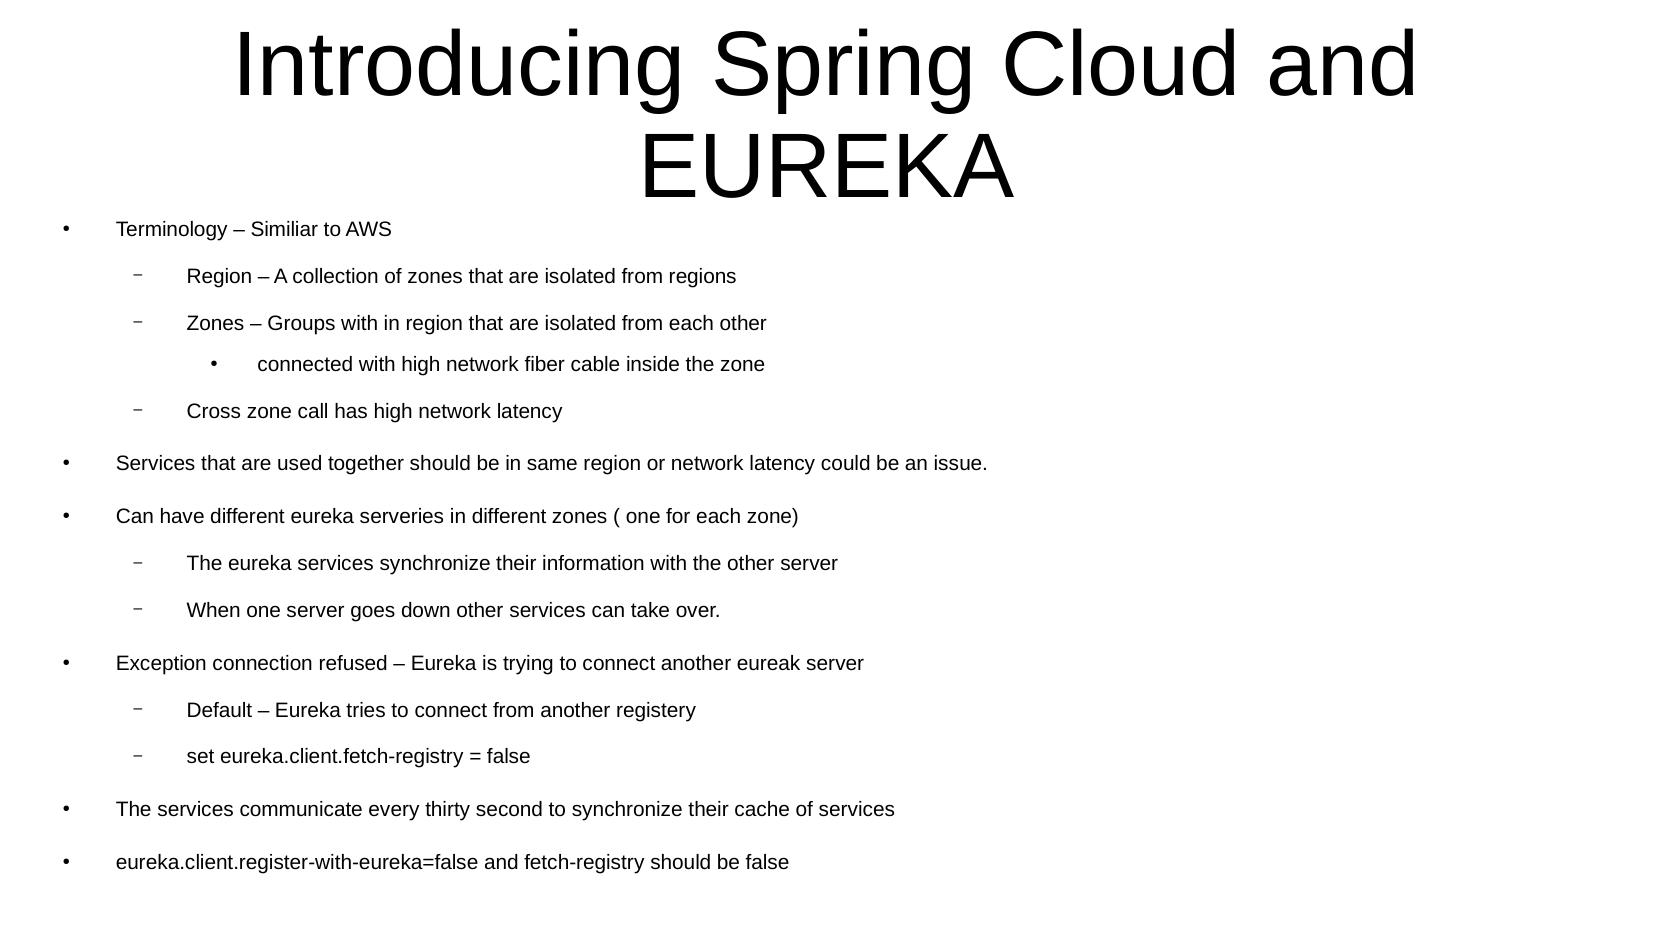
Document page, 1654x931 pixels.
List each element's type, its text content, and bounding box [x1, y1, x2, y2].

list Terminology – Similiar to AWS Region – A collection of zones that are isolated from regions Zones – Groups with in region that are isolated from each other connected with high network fiber cable inside the zone Cross zone call has high network latency Services that are used together should be in same region or network latency could be an issue. Can have different eureka serveries in different zones ( one for each zone) The eureka services synchronize their information with the other server When one server goes down other services can take over. Exception connection refused – Eureka is trying to connect another eureak server Default – Eureka tries to connect from another registery set eureka.client.fetch-registry = false The services communicate every thirty second to synchronize their cache of services eureka.client.register-with-eureka=false and fetch-registry should be false [45, 217, 1571, 901]
title Introducing Spring Cloud and EUREKA [82, 12, 1571, 217]
